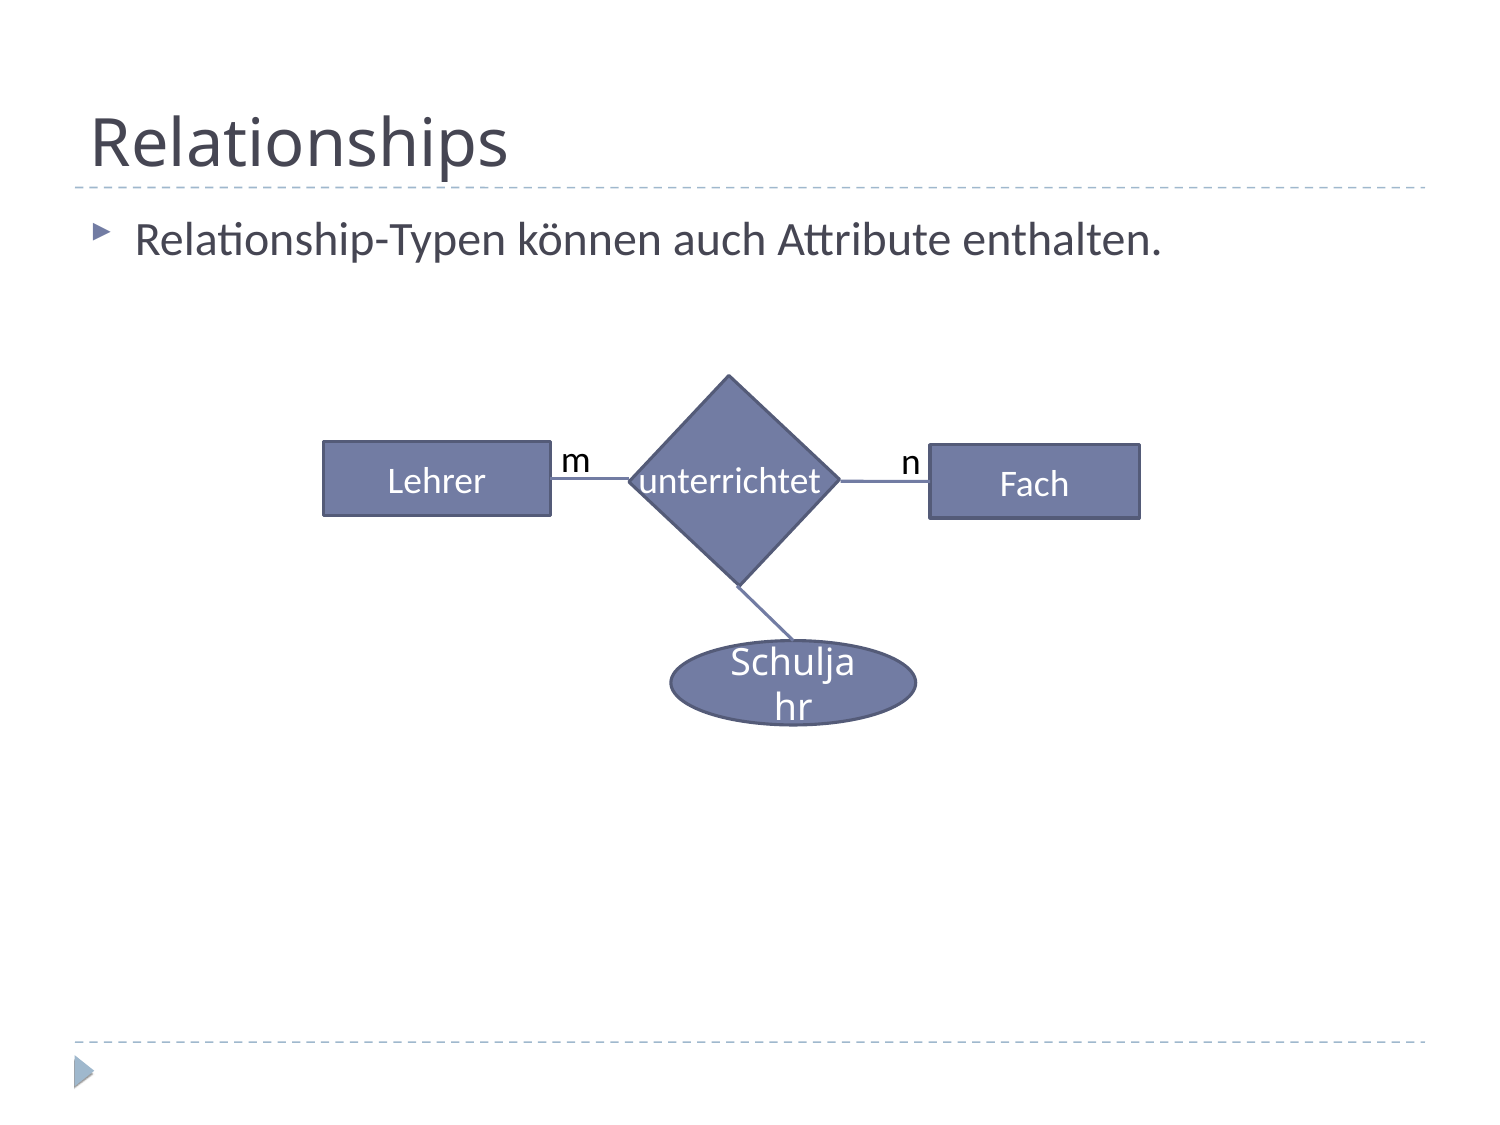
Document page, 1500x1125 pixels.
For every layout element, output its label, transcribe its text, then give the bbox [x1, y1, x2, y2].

list Relationship-Typen können auch Attribute enthalten. [75, 200, 1425, 1010]
text_box [656, 508, 813, 586]
text_box unterrichtet [623, 448, 851, 508]
text_box n [887, 429, 916, 490]
text_box Schuljahr [670, 640, 916, 725]
text_box m [547, 427, 576, 488]
text_box Fach [930, 444, 1140, 518]
title Relationships [75, 24, 1425, 188]
text_box [660, 375, 807, 448]
text_box Lehrer [323, 441, 551, 516]
